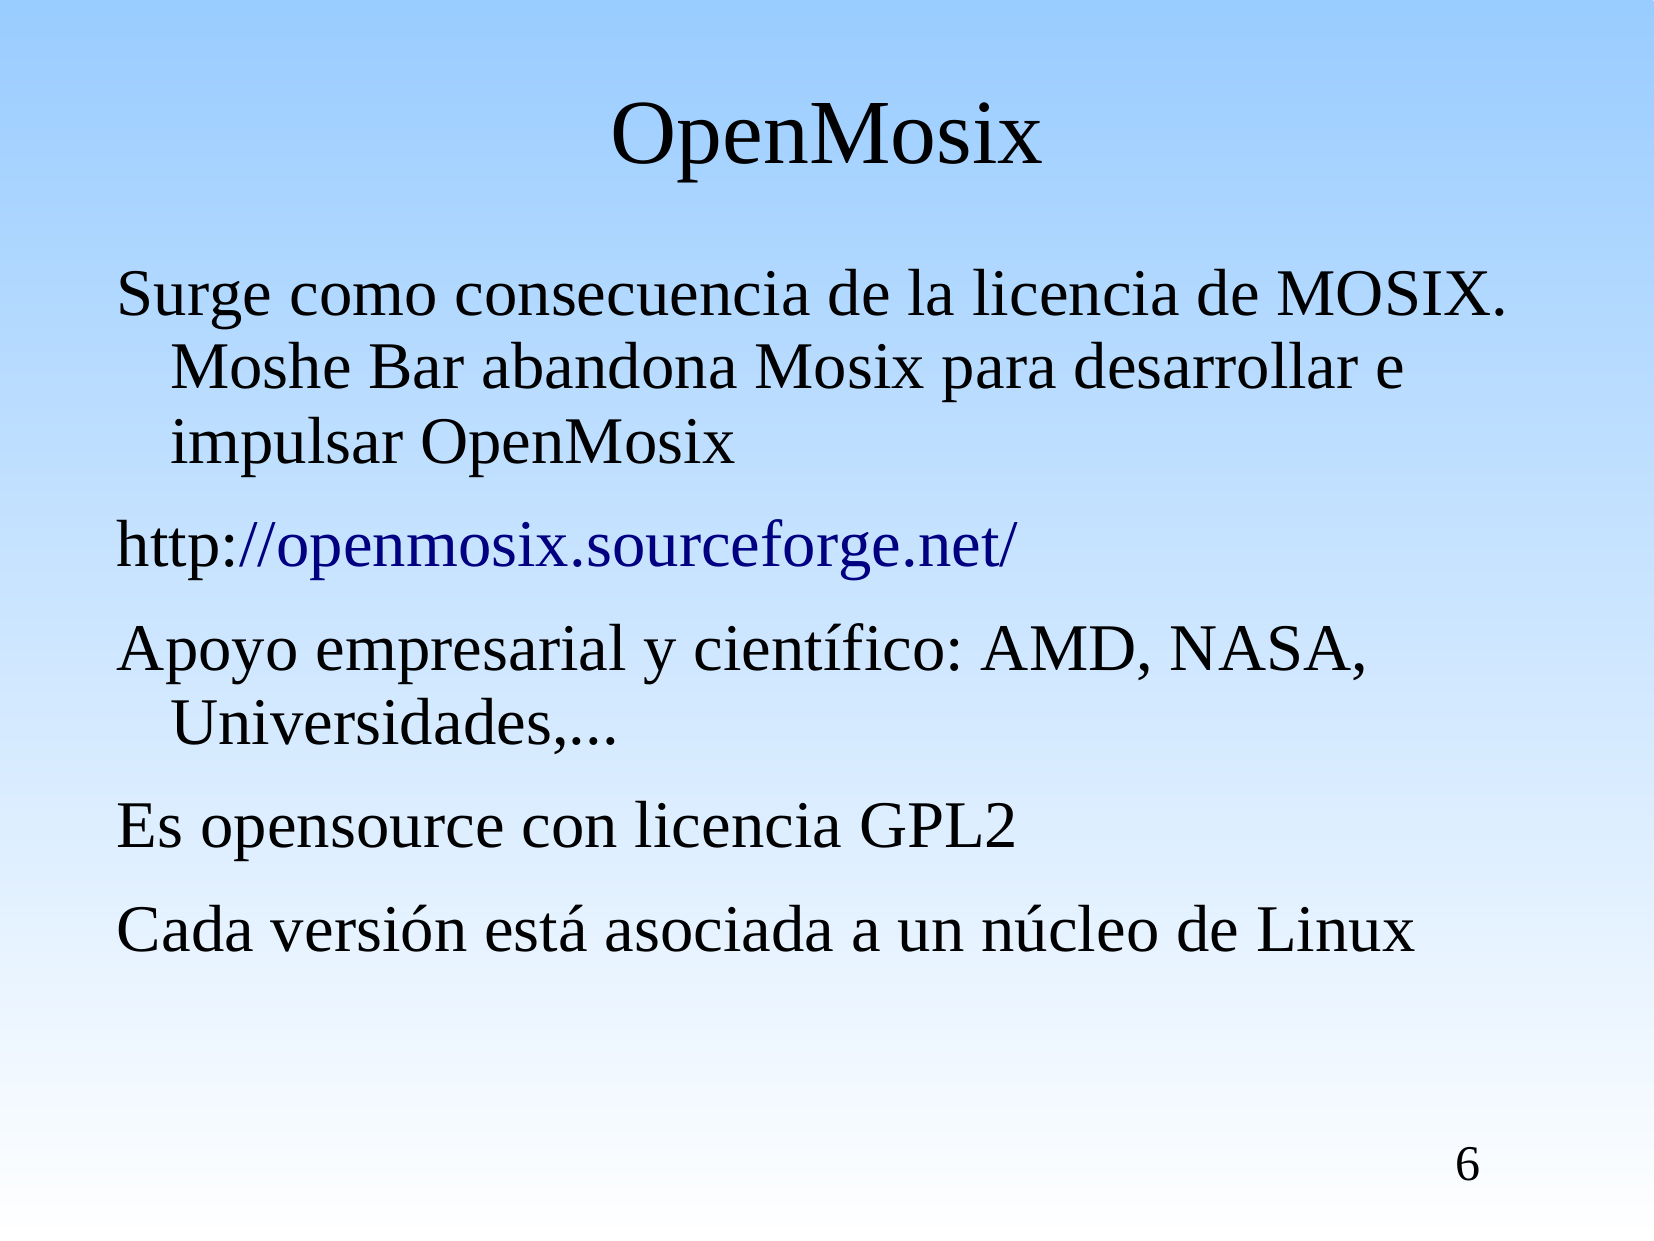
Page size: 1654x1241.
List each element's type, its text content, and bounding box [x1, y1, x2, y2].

title OpenMosix [121, 65, 1534, 199]
list Surge como consecuencia de la licencia de MOSIX. Moshe Bar abandona Mosix para desarrollar e impulsar OpenMosix http://openmosix.sourceforge.net/ Apoyo empresarial y científico: AMD, NASA, Universidades,... Es opensource con licencia GPL2 Cada versión está asociada a un núcleo de Linux [99, 255, 1561, 1114]
text_box <número> [1455, 1135, 1654, 1206]
